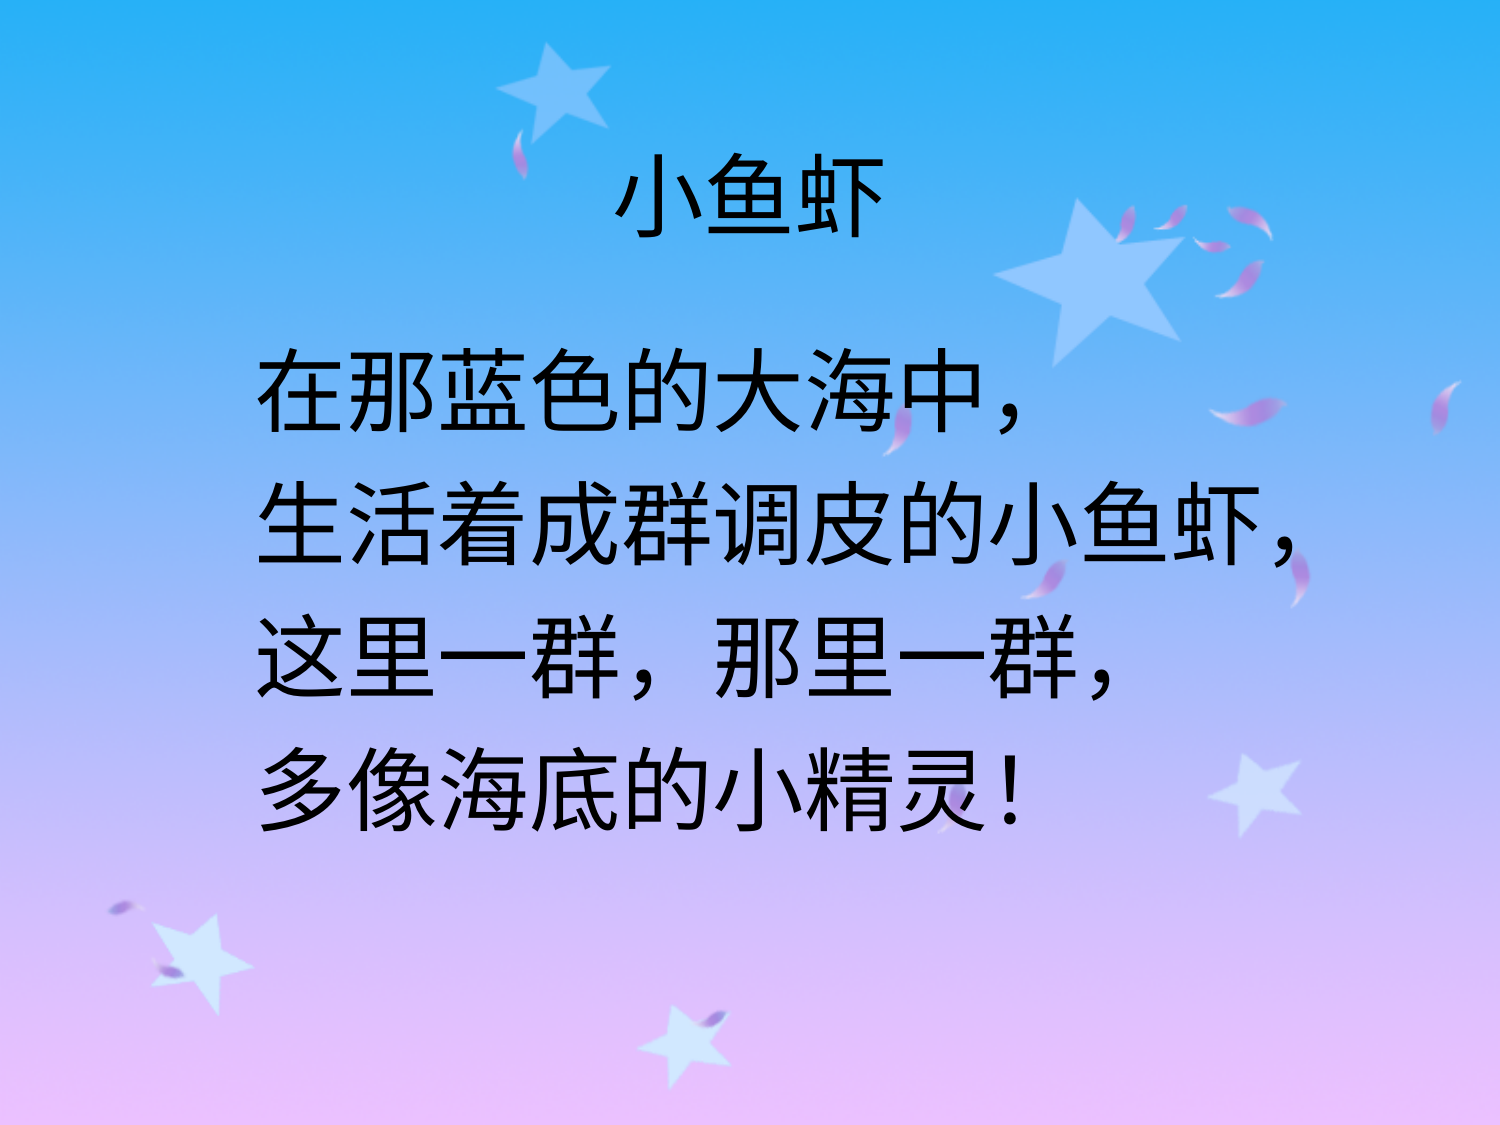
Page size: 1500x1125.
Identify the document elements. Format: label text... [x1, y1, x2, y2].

title 小鱼虾 [112, 99, 1388, 288]
list 在那蓝色的大海中， 生活着成群调皮的小鱼虾， 这里一群，那里一群， 多像海底的小精灵！ [183, 326, 1347, 896]
